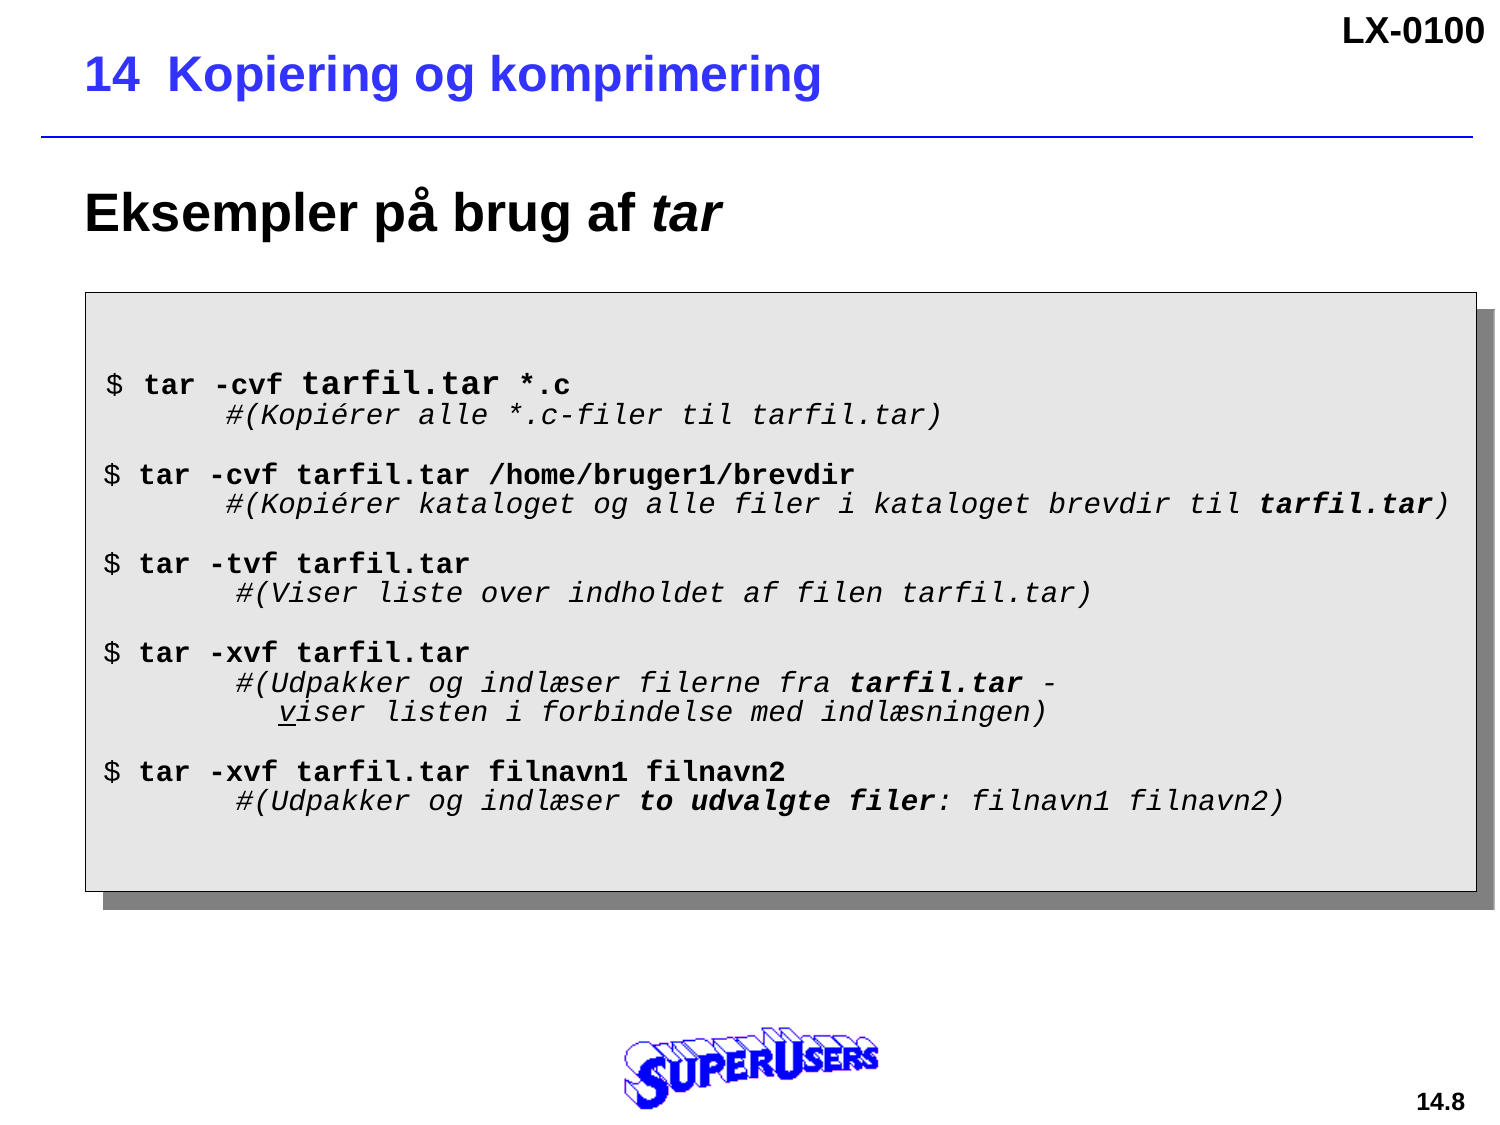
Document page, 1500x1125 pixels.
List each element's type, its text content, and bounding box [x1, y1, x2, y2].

text_box [92, 172, 1402, 292]
title 14 Kopiering og komprimering [76, 39, 1424, 126]
picture [620, 1023, 880, 1111]
text_box $ tar -cvf tarfil.tar *.c #(Kopiérer alle *.c-filer til tarfil.tar) $ tar -cvf tarfil.tar /home/bruger1/brevdir #(Kopiérer kataloget og alle filer i kataloget brevdir til tarfil.tar) $ tar -tvf tarfil.tar #(Viser liste over indholdet af filen tarfil.tar) $ tar -xvf tarfil.tar #(Udpakker og indlæser filerne fra tarfil.tar - viser listen i forbindelse med indlæsningen) $ tar -xvf tarfil.tar filnavn1 filnavn2 #(Udpakker og indlæser to udvalgte filer: filnavn1 filnavn2) [85, 292, 1477, 892]
list Eksempler på brug af tar [70, 177, 1400, 254]
